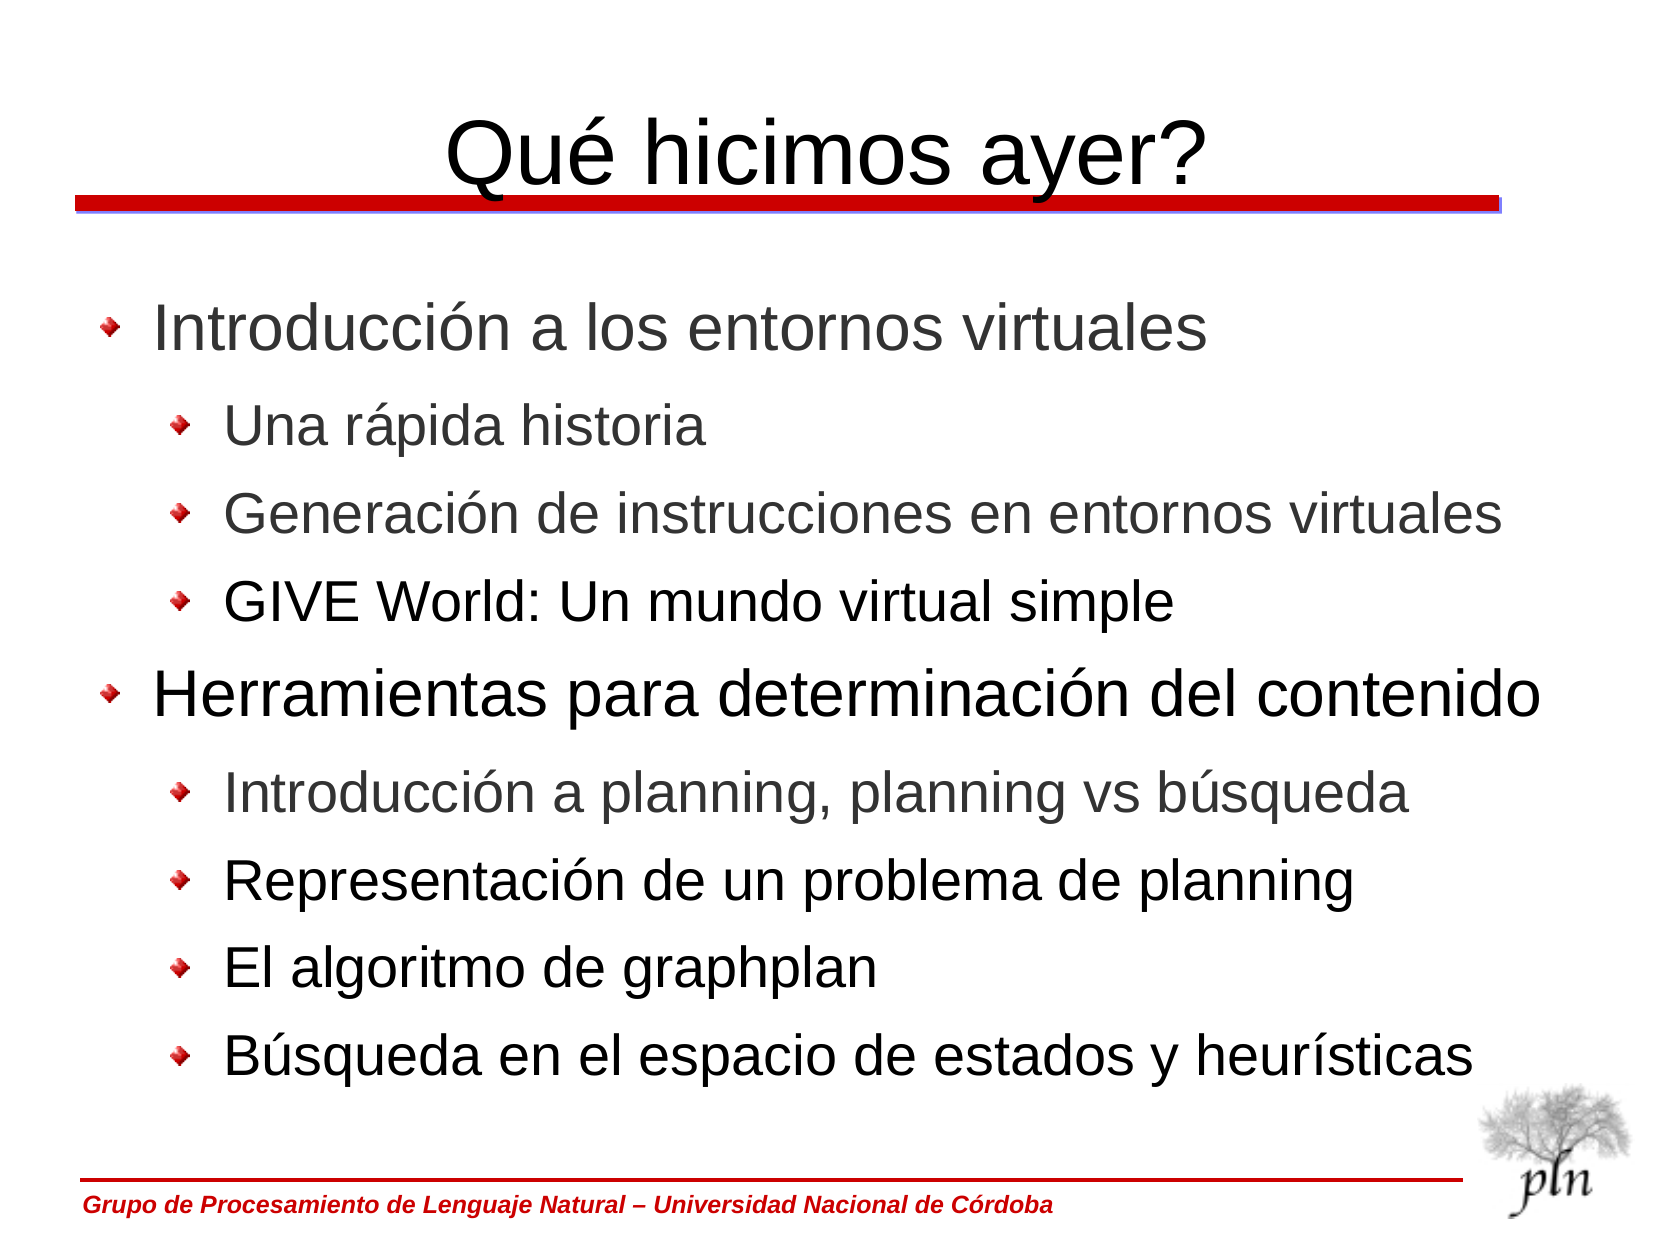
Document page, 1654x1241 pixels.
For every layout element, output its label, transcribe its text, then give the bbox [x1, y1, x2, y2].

title Qué hicimos ayer? [82, 49, 1571, 257]
picture [1477, 1083, 1635, 1219]
list Introducción a los entornos virtuales Una rápida historia Generación de instrucciones en entornos virtuales GIVE World: Un mundo virtual simple Herramientas para determinación del contenido Introducción a planning, planning vs búsqueda Representación de un problema de planning El algoritmo de graphplan Búsqueda en el espacio de estados y heurísticas [82, 290, 1571, 1109]
